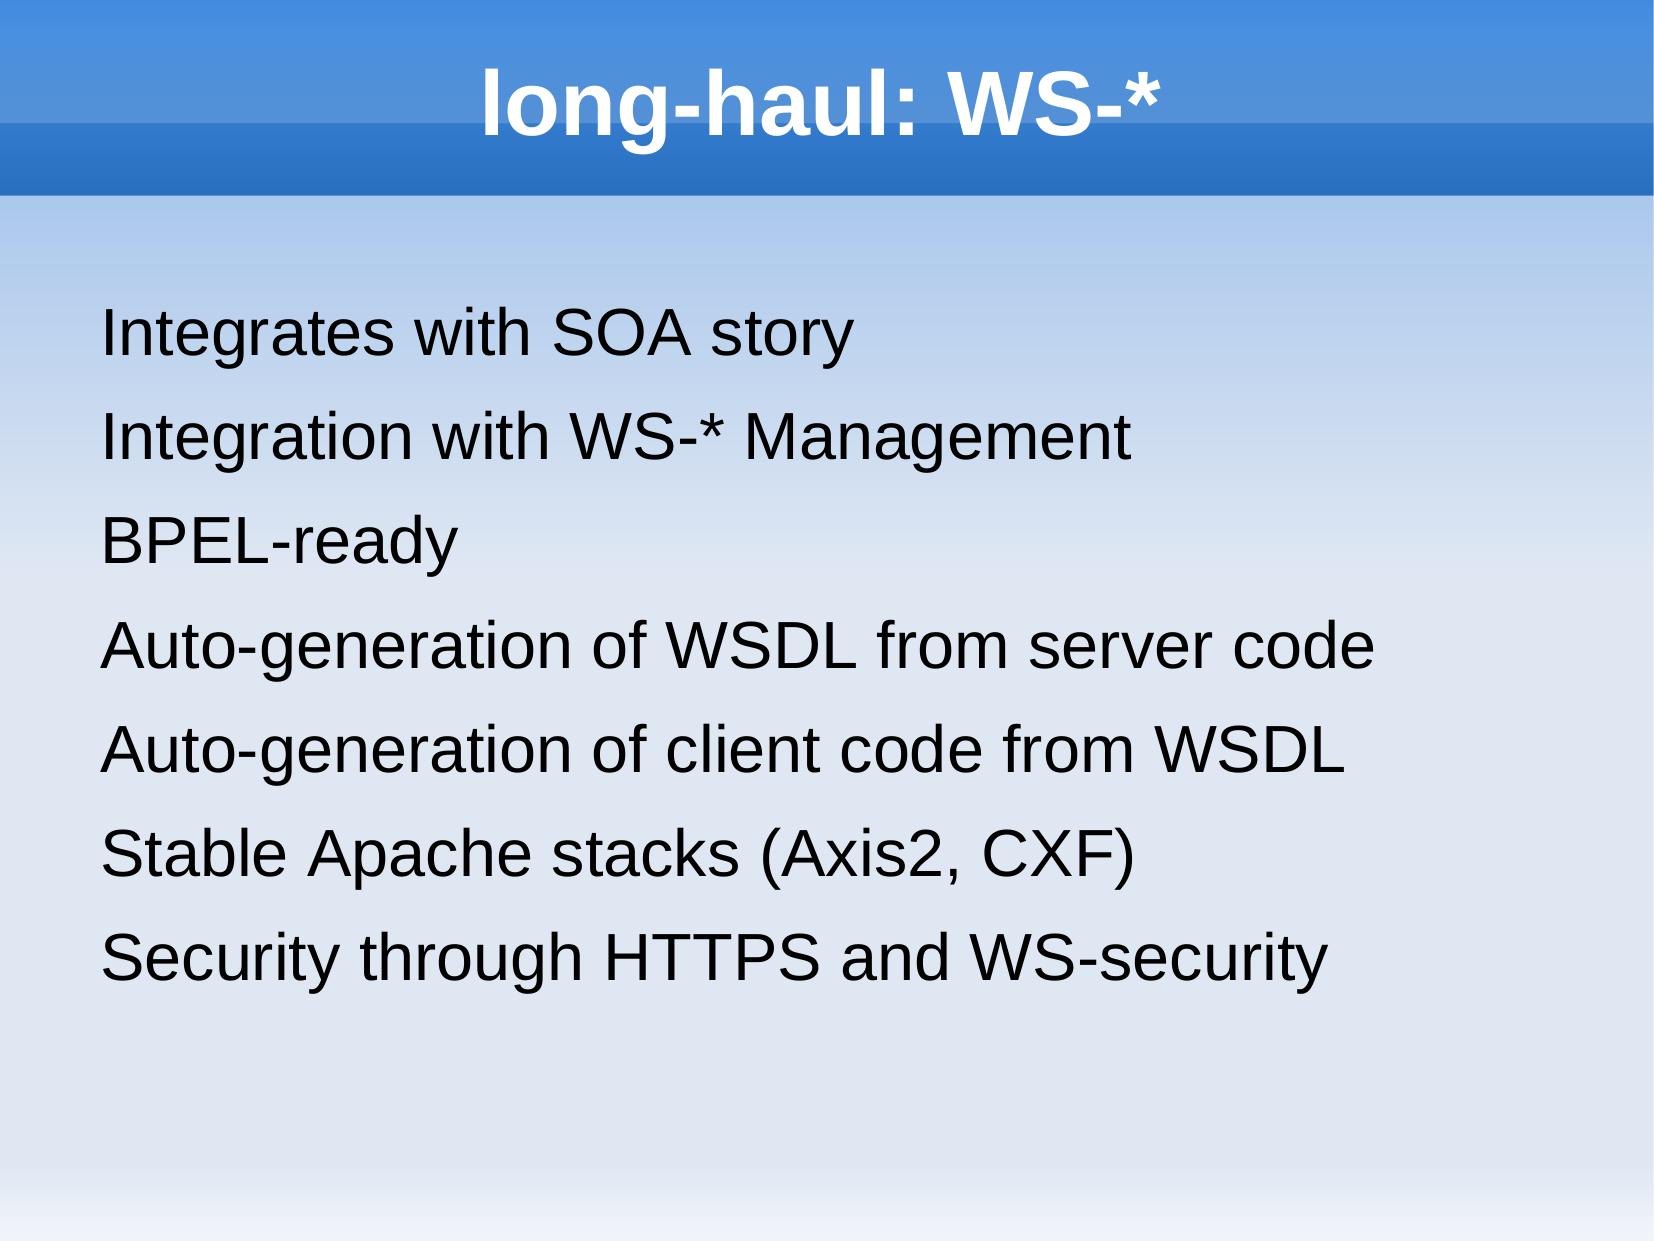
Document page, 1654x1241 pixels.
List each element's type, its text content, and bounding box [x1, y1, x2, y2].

list Integrates with SOA story Integration with WS-* Management BPEL-ready Auto-generation of WSDL from server code Auto-generation of client code from WSDL Stable Apache stacks (Axis2, CXF) Security through HTTPS and WS-security [82, 290, 1571, 1109]
title long-haul: WS-* [76, 0, 1565, 208]
picture [0, 0, 1654, 1241]
